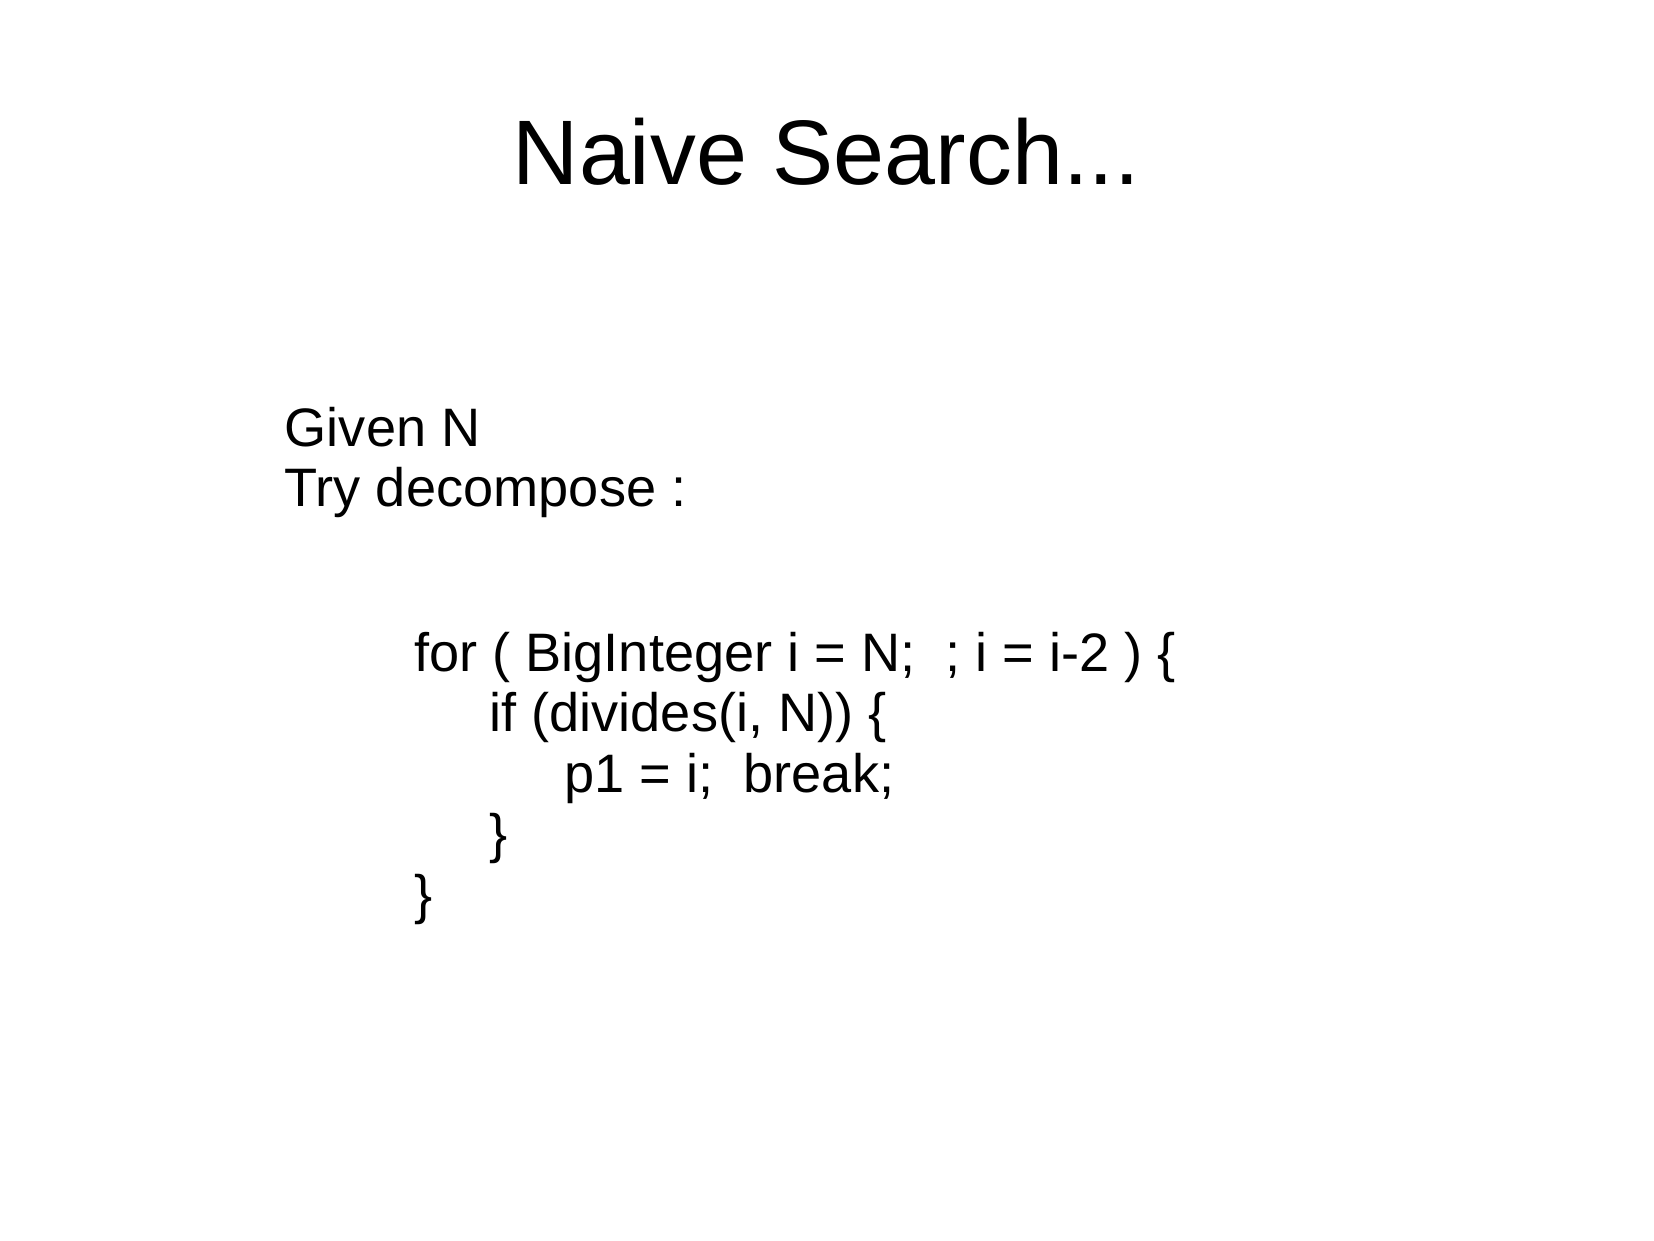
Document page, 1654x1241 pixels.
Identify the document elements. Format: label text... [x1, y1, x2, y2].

text_box Given N Try decompose : [270, 390, 736, 568]
title Naive Search... [82, 49, 1571, 257]
text_box for ( BigInteger i = N; ; i = i-2 ) { if (divides(i, N)) { p1 = i; break; } } [399, 615, 1192, 933]
